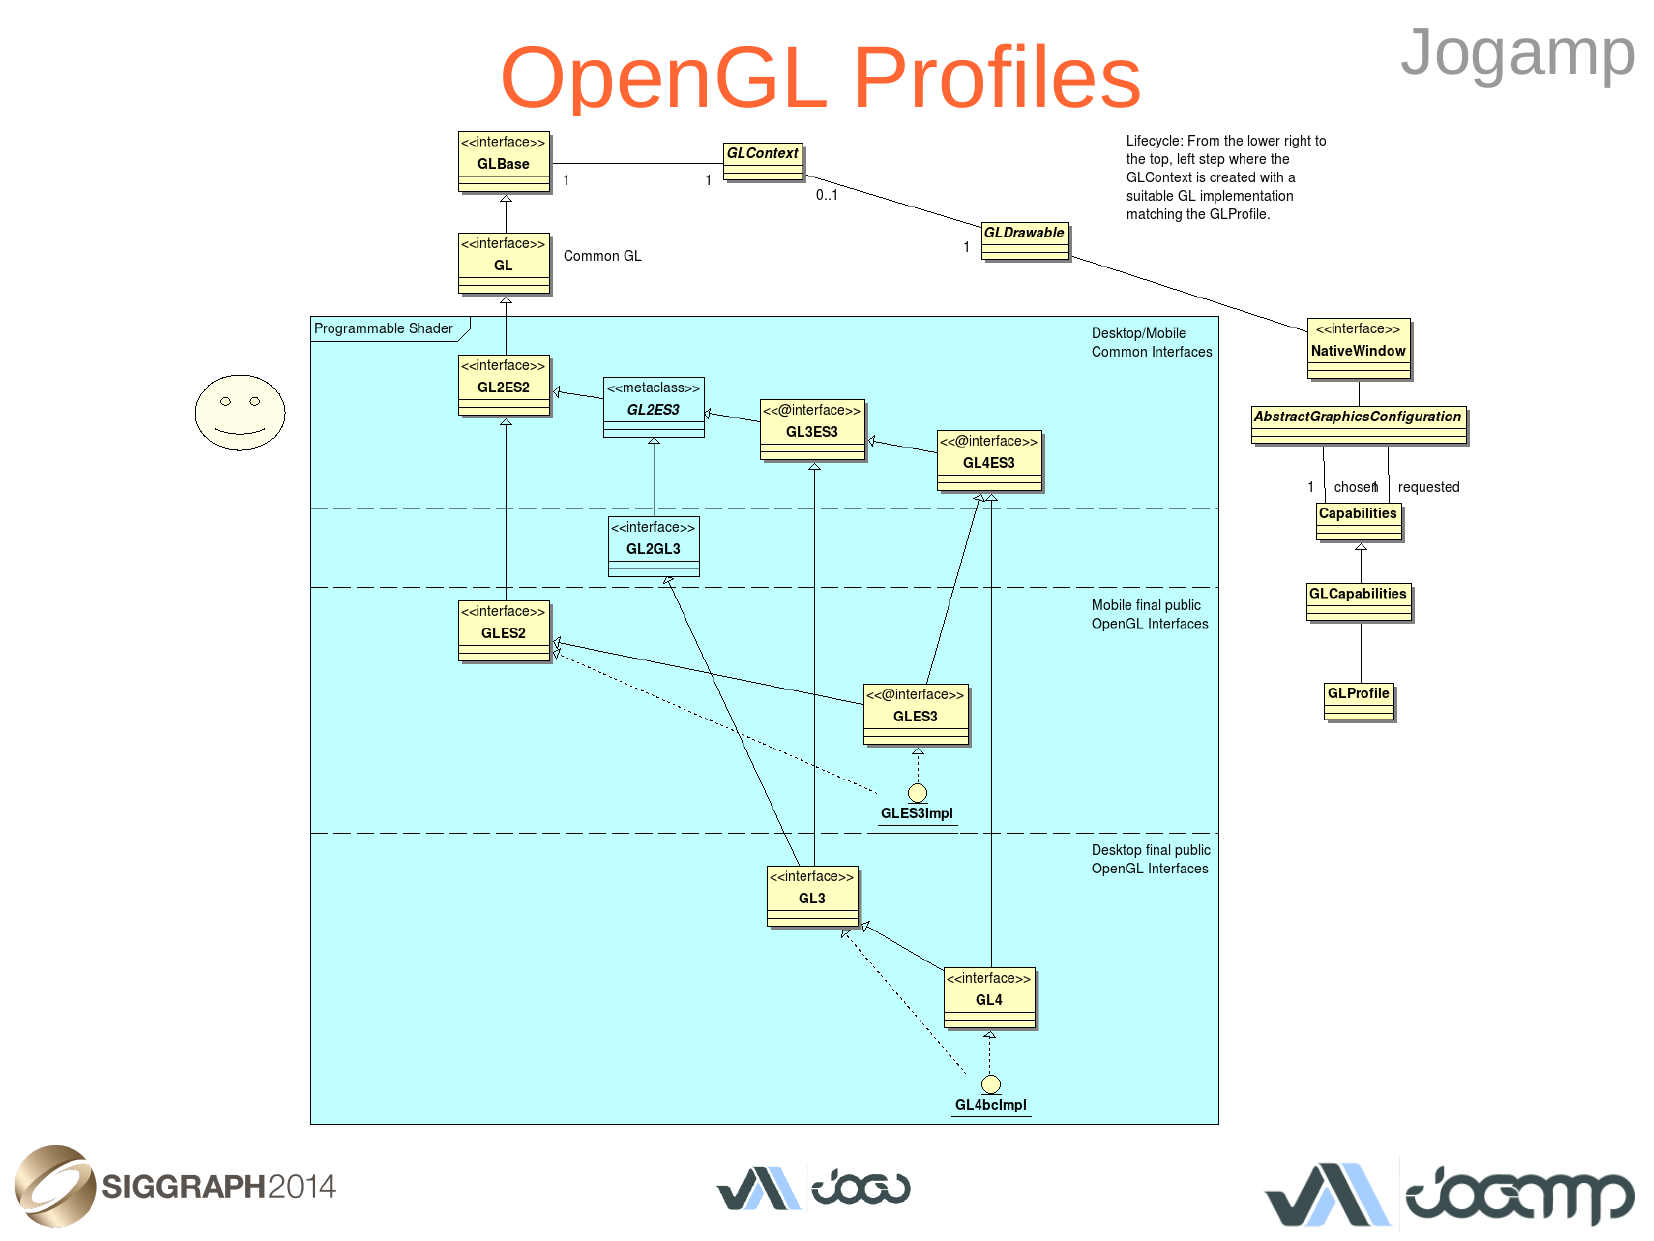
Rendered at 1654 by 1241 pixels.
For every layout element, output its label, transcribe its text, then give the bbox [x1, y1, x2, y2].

title OpenGL Profiles [68, 15, 1576, 139]
picture [7, 116, 1481, 1239]
picture [714, 1163, 916, 1214]
text_box [195, 375, 286, 451]
picture [1262, 1157, 1635, 1233]
text_box Jogamp [1385, 6, 1654, 112]
